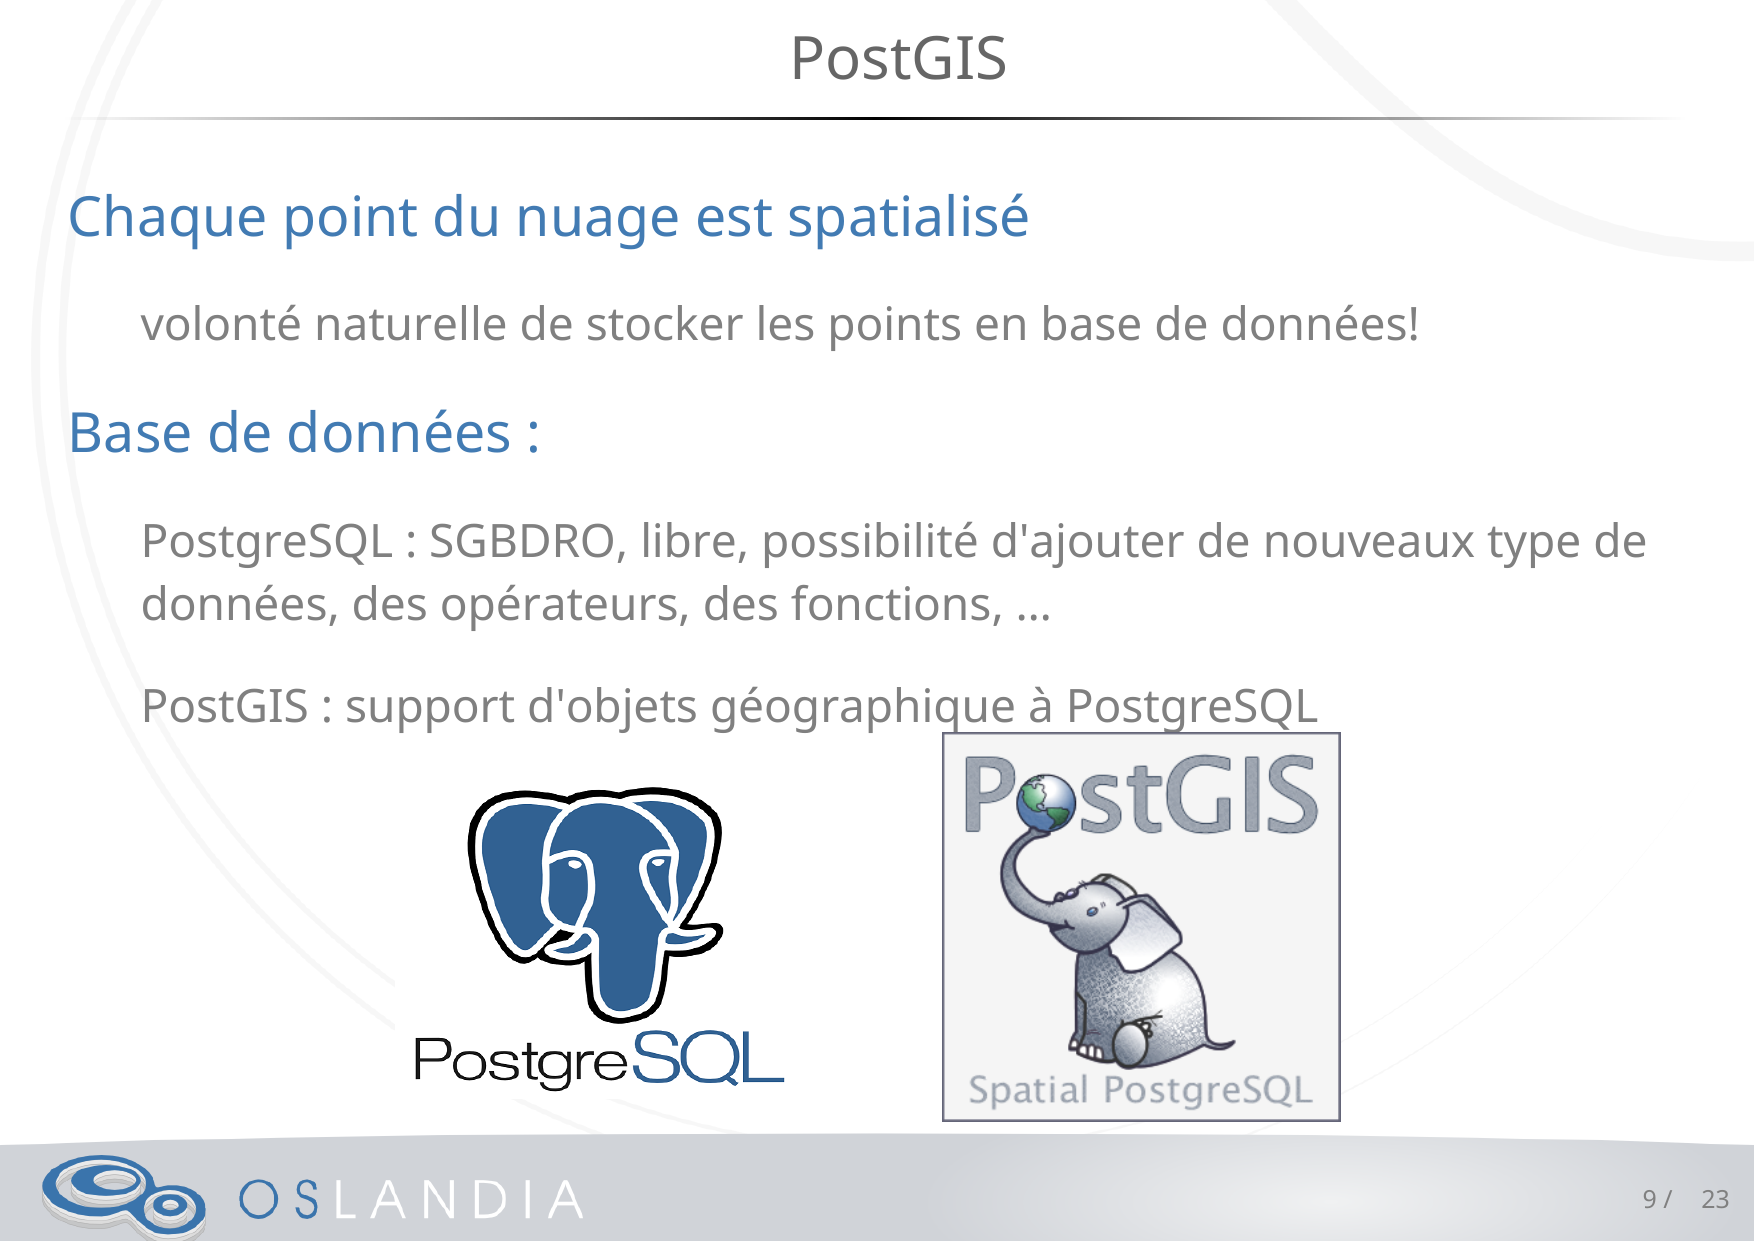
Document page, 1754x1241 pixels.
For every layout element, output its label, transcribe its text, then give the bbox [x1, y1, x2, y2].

title PostGIS [31, 14, 1754, 98]
picture [0, 0, 1754, 1241]
list Chaque point du nuage est spatialisé volonté naturelle de stocker les points en base de données! Base de données : PostgreSQL : SGBDRO, libre, possibilité d'ajouter de nouveaux type de données, des opérateurs, des fonctions, … PostGIS : support d'objets géographique à PostgreSQL [37, 177, 1710, 698]
